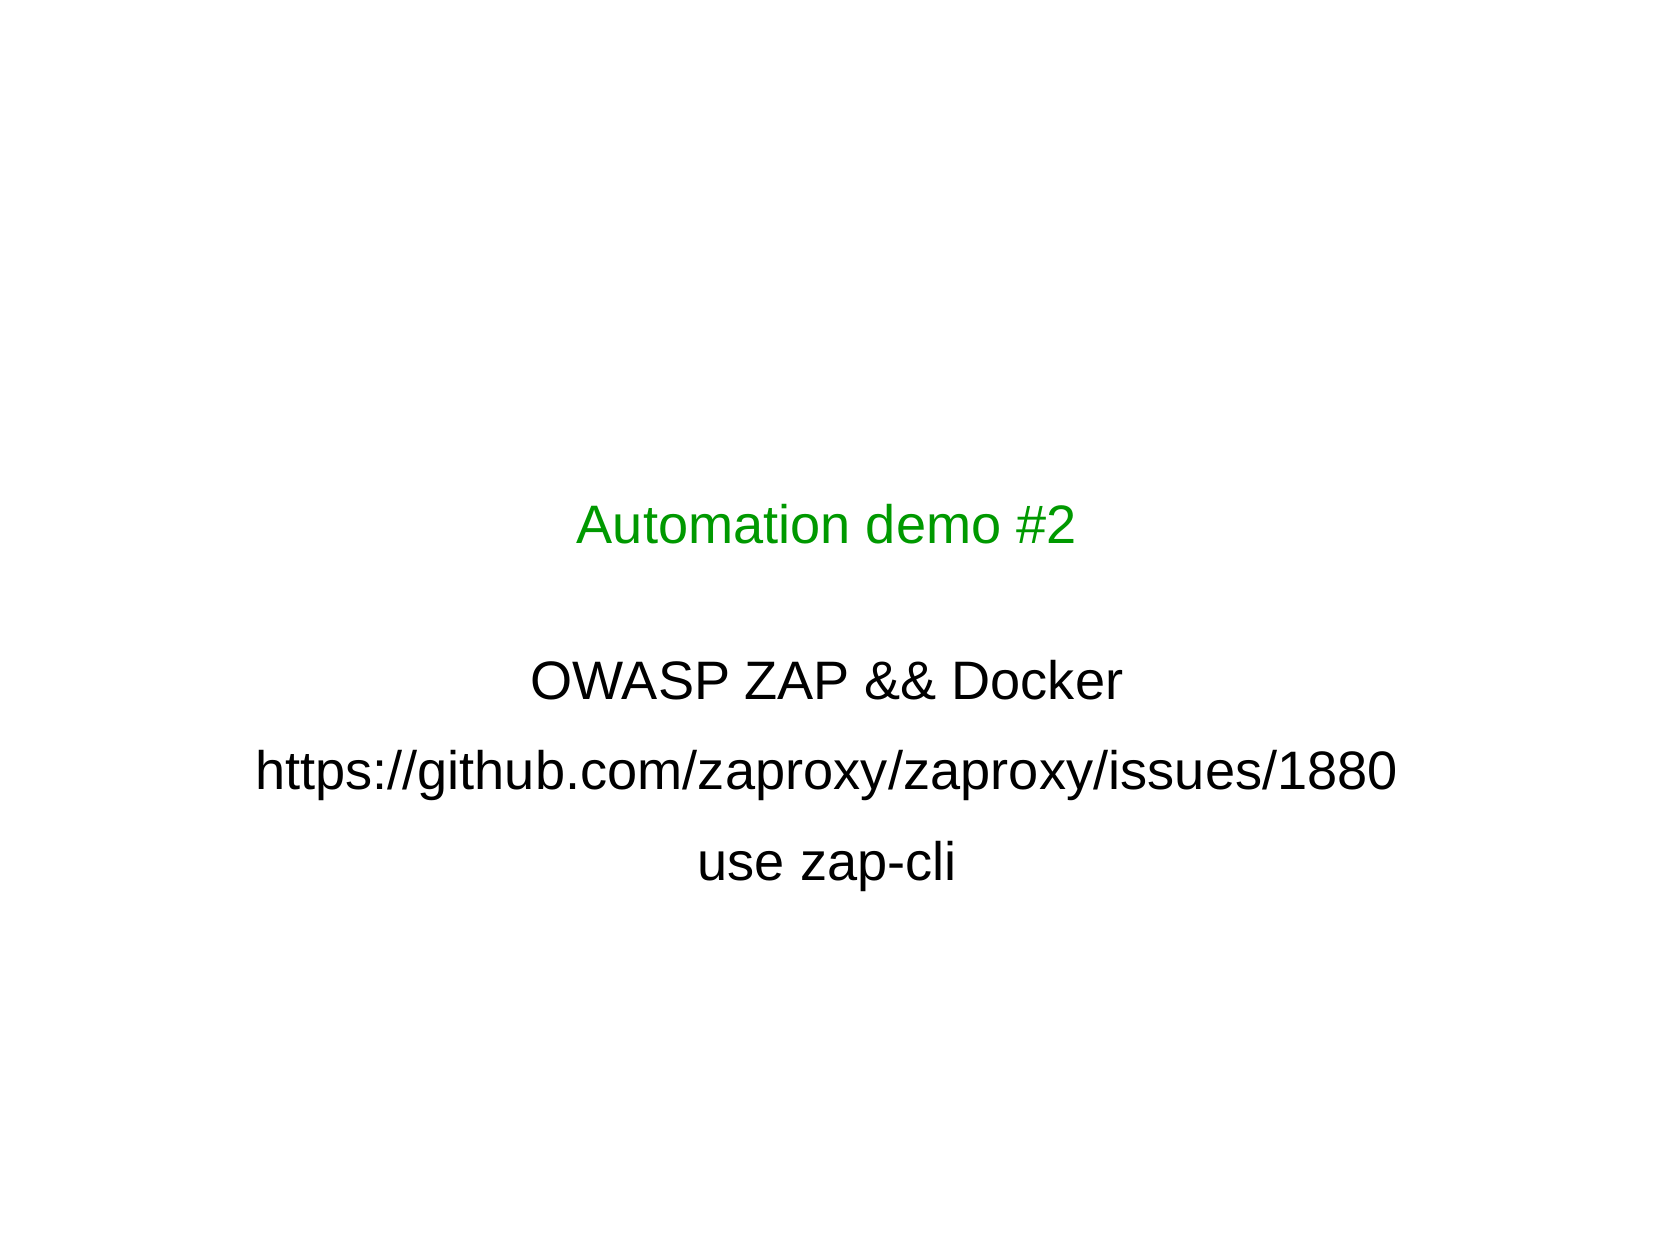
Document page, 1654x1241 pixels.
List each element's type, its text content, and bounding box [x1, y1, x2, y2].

text_box Automation demo #2 OWASP ZAP && Docker https://github.com/zaproxy/zaproxy/issues/1880 use zap-cli [240, 486, 1414, 900]
